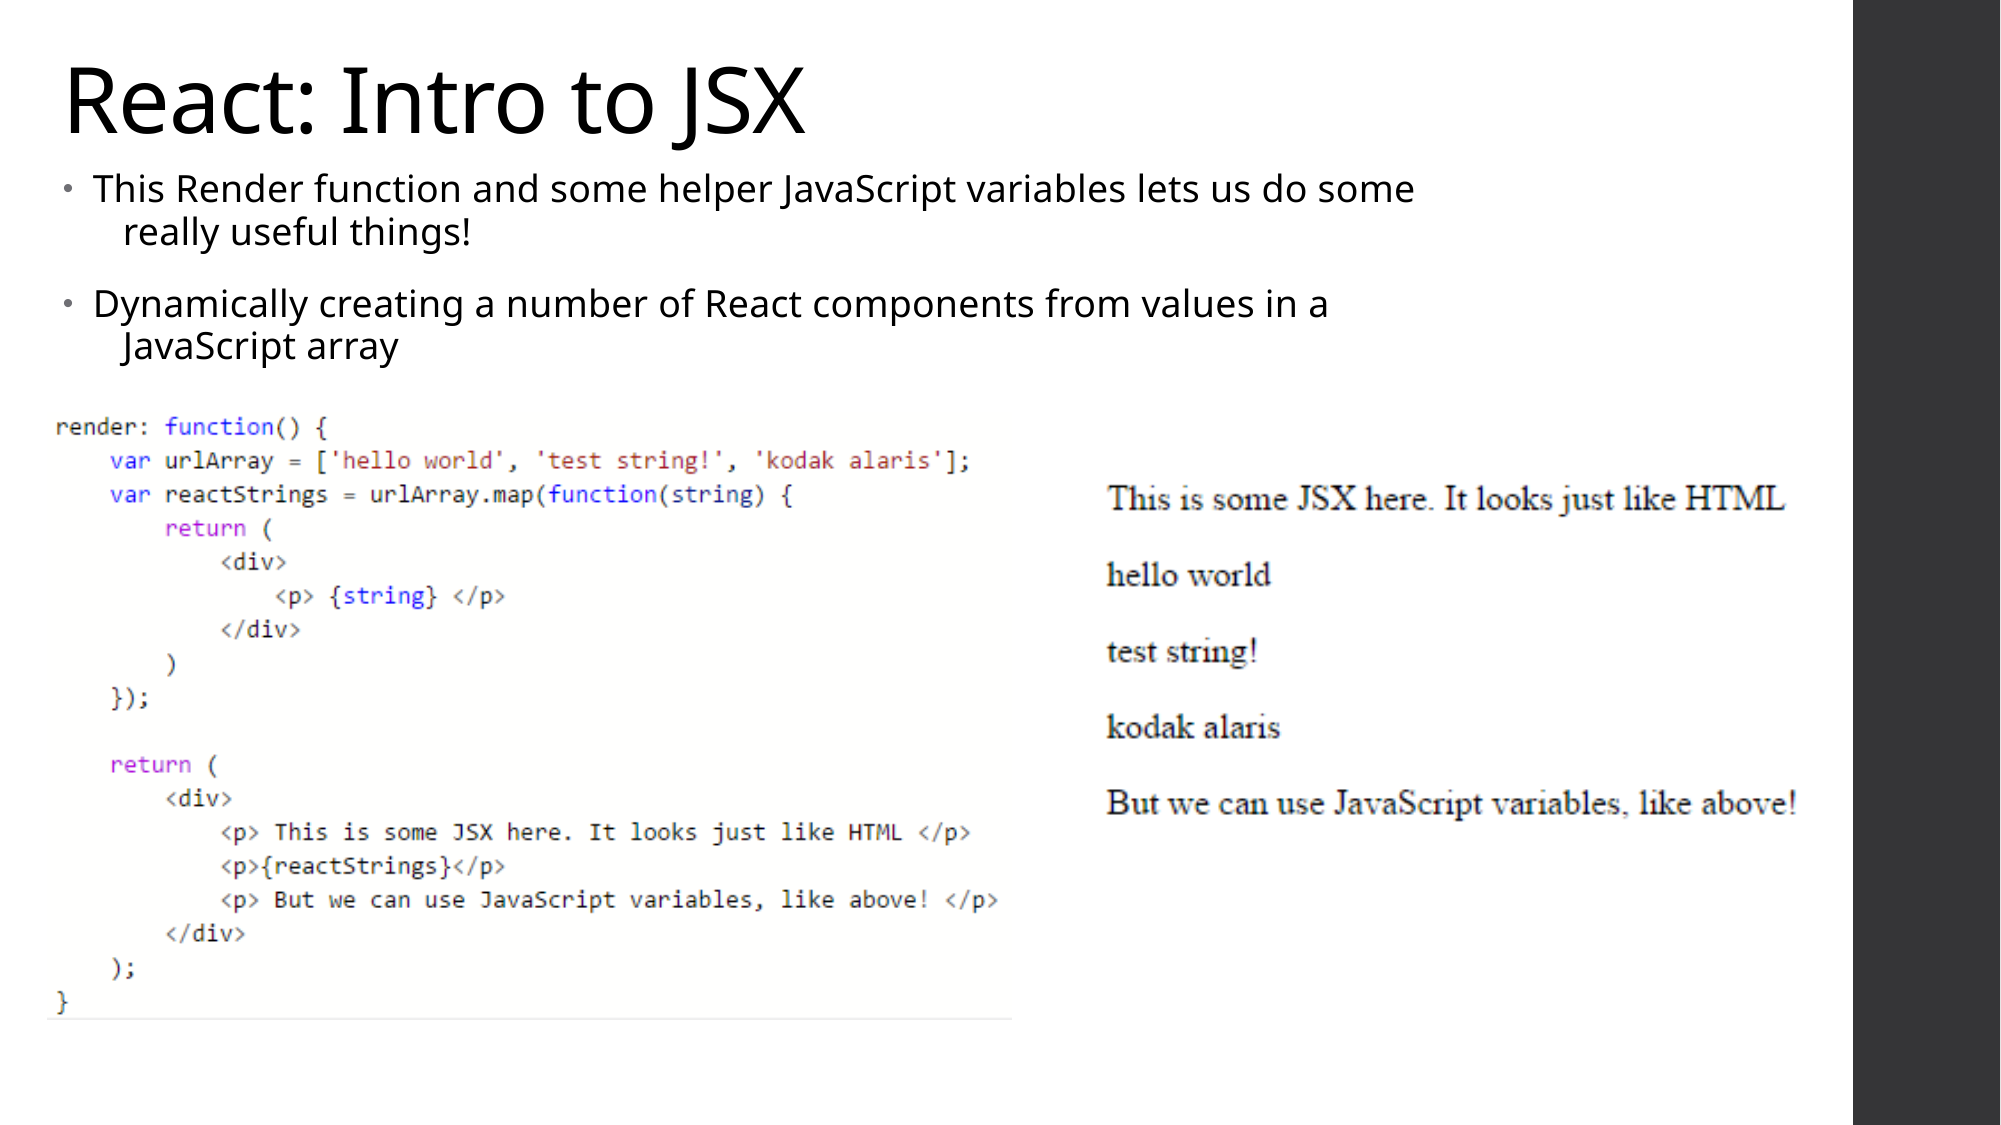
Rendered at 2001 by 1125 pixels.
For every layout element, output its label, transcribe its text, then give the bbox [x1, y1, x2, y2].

title React: Intro to JSX [47, 45, 1638, 161]
picture [47, 412, 1012, 1020]
picture [1092, 468, 1823, 835]
list This Render function and some helper JavaScript variables lets us do some really useful things! Dynamically creating a number of React components from values in a JavaScript array [47, 160, 1458, 875]
